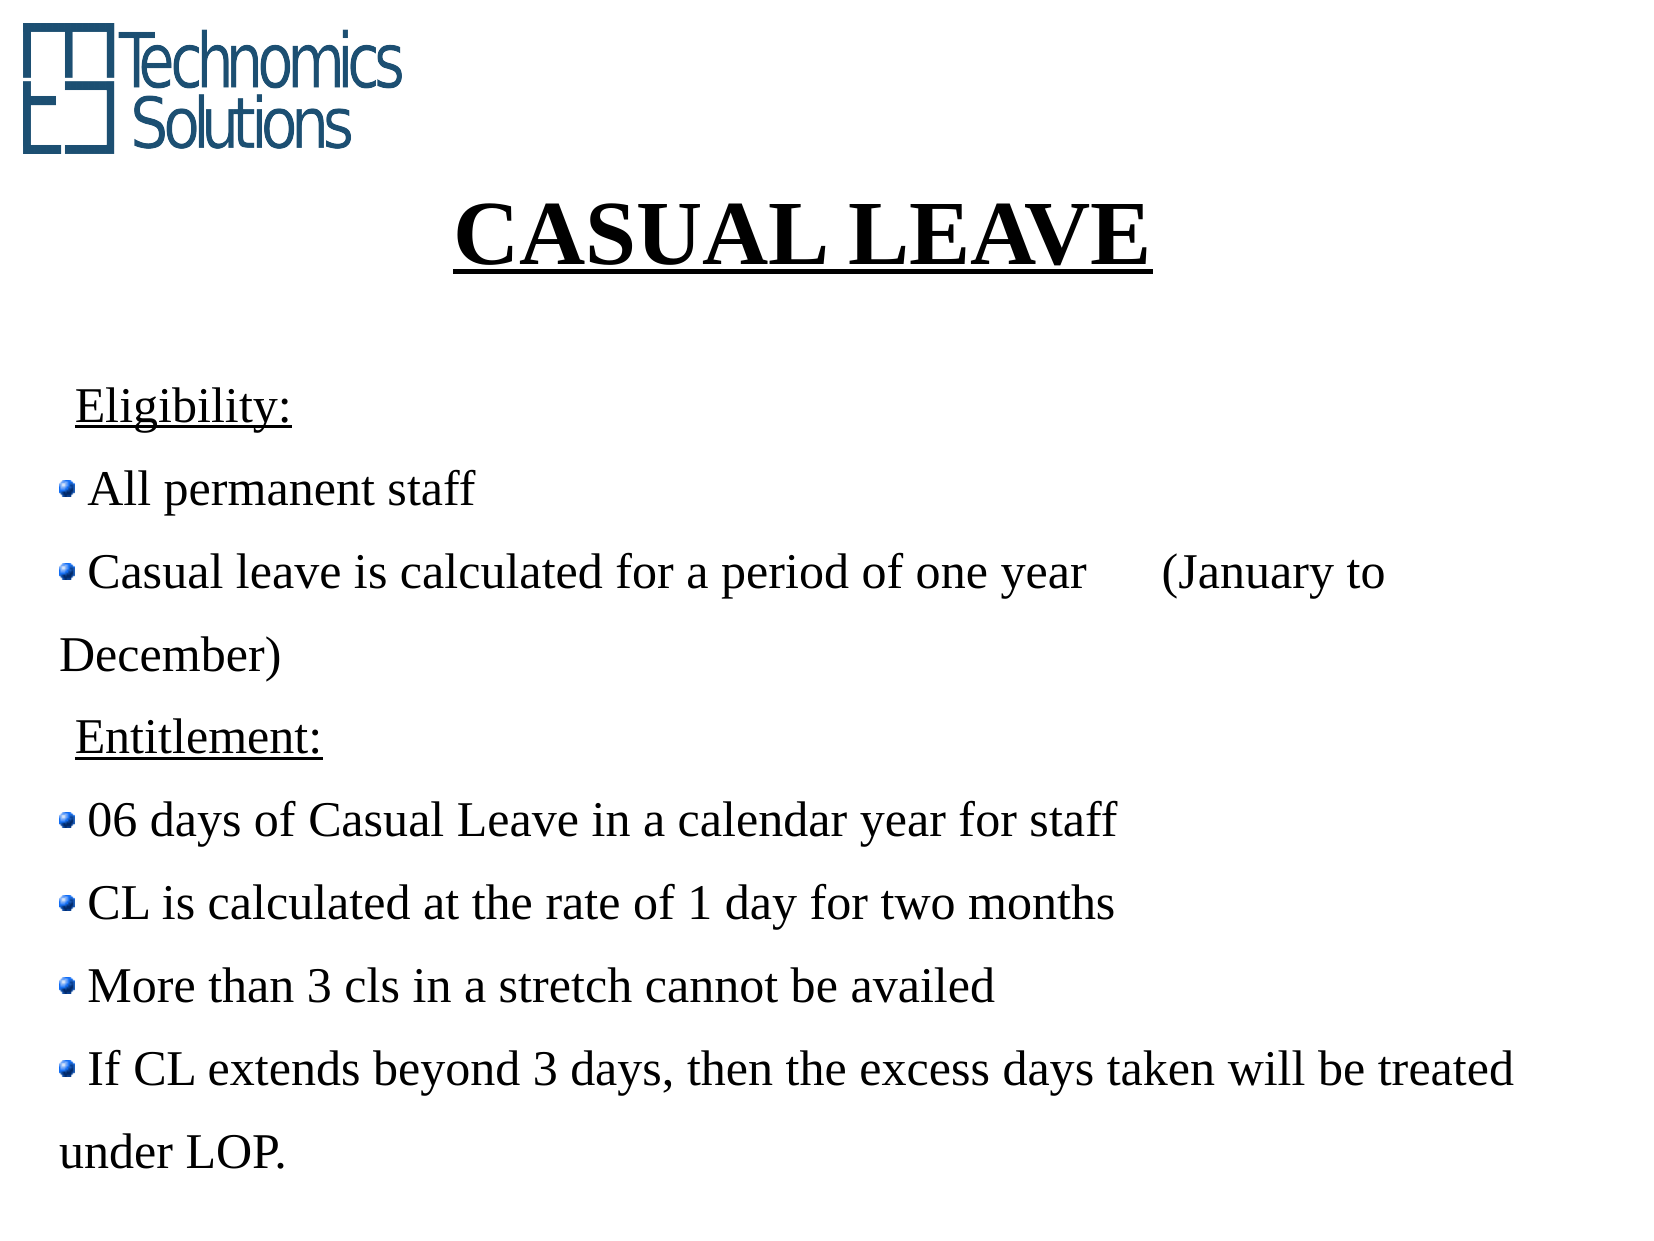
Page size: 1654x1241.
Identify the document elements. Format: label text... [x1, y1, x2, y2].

title CASUAL LEAVE [59, 129, 1548, 337]
subtitle Eligibility: All permanent staff Casual leave is calculated for a period of one year (January to December) Entitlement: 06 days of Casual Leave in a calendar year for staff CL is calculated at the rate of 1 day for two months More than 3 cls in a stretch cannot be availed If CL extends beyond 3 days, then the excess days taken will be treated under LOP. [59, 363, 1548, 1166]
picture [23, 23, 402, 154]
